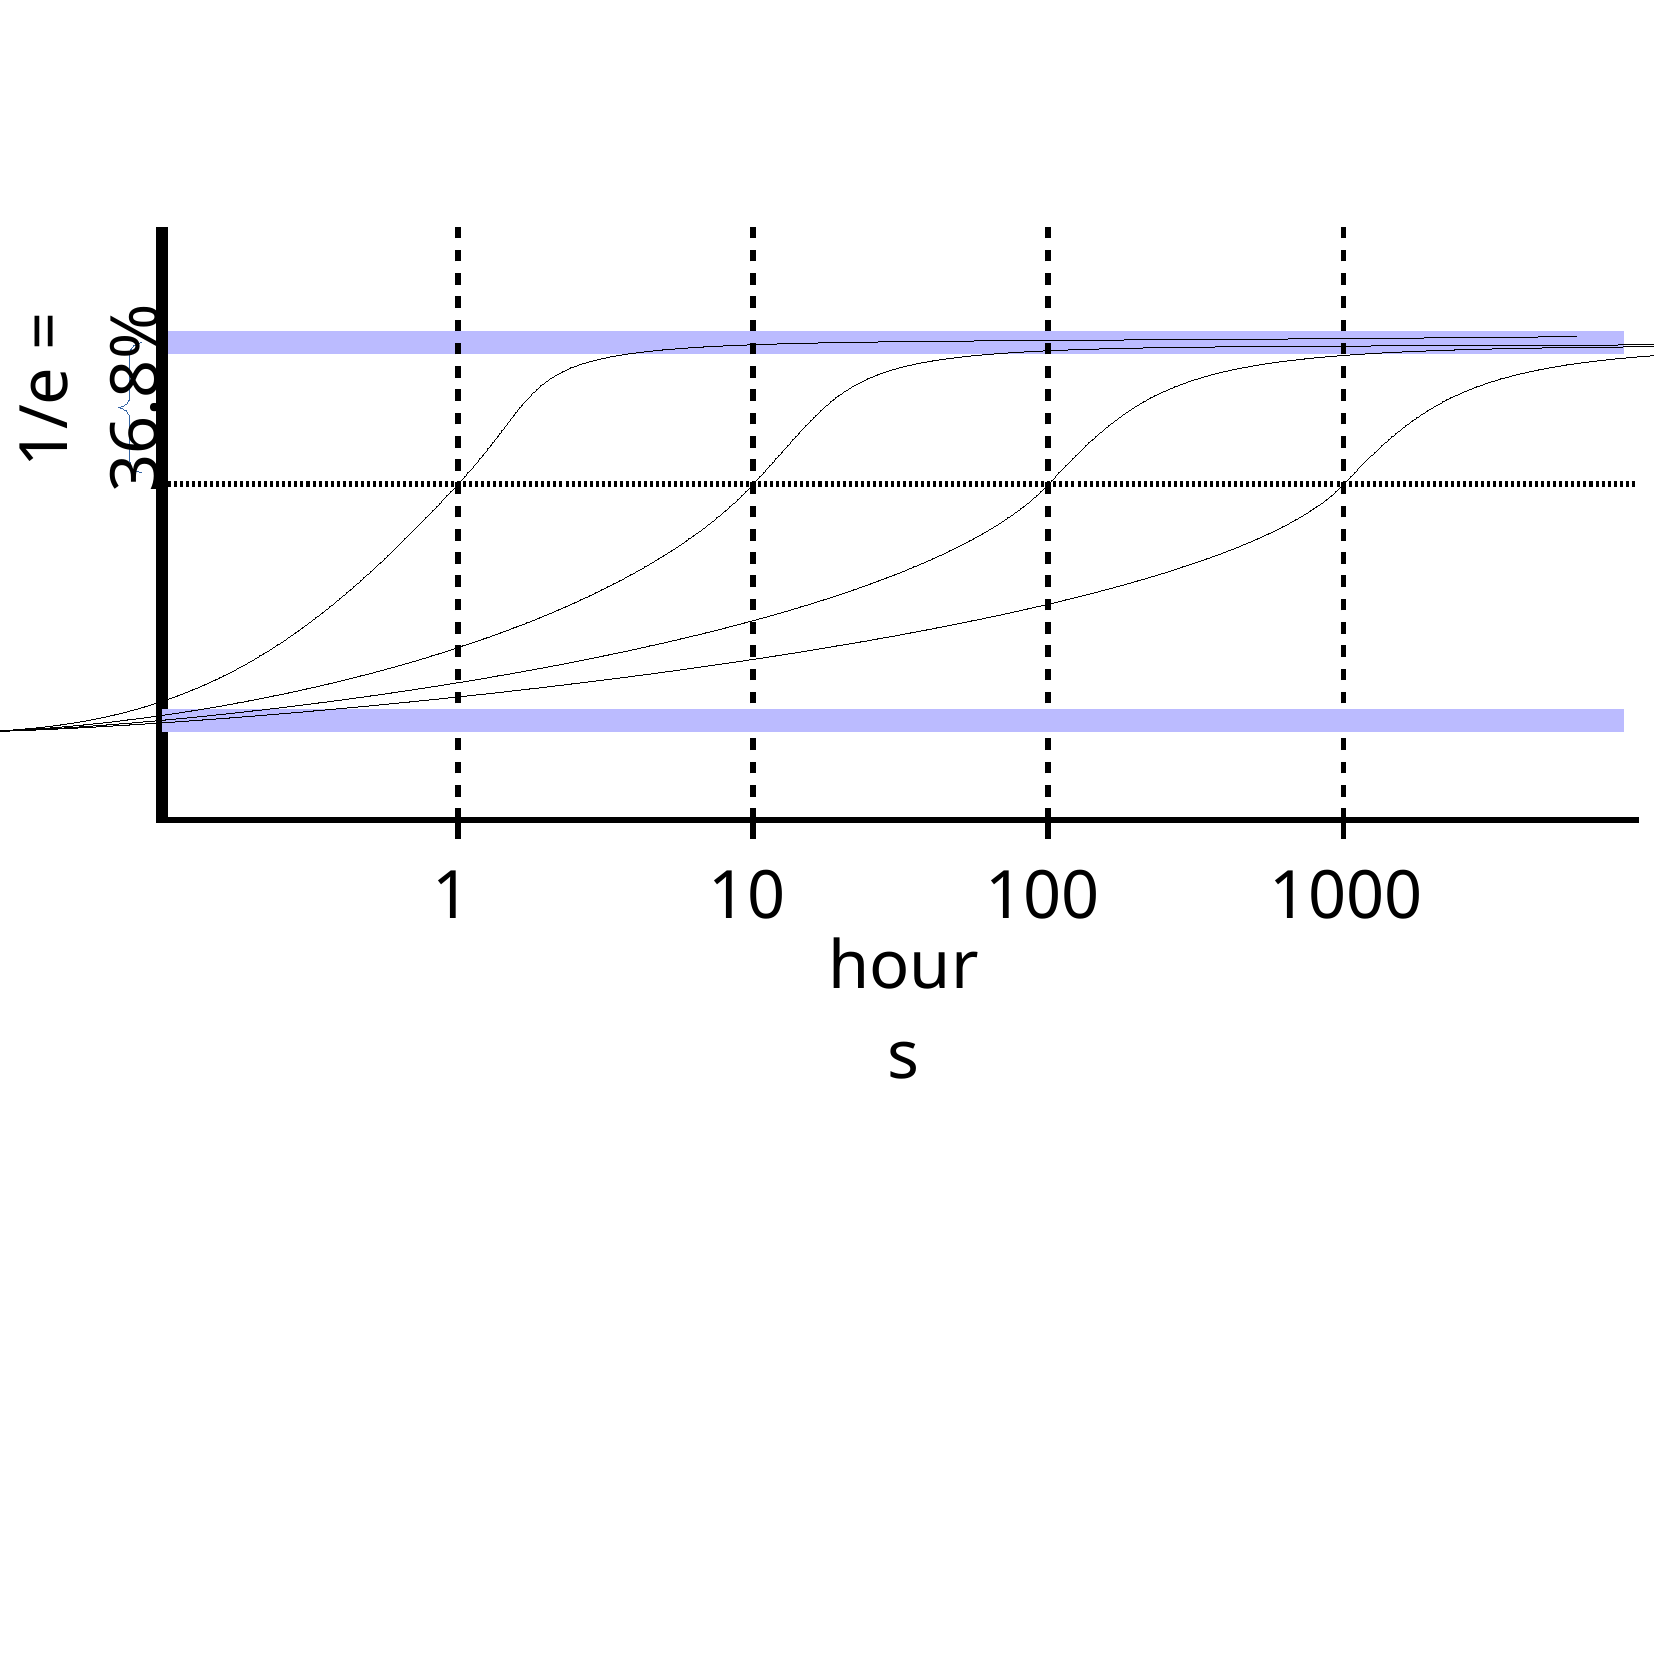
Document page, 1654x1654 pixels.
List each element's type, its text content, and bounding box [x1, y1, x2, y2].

text_box 1000 [1251, 840, 1441, 922]
text_box 1 [366, 840, 556, 922]
text_box 10 [661, 840, 851, 922]
text_box hours [809, 909, 999, 991]
text_box 100 [956, 840, 1146, 922]
text_box 1/e = 36.8% [0, 259, 203, 520]
